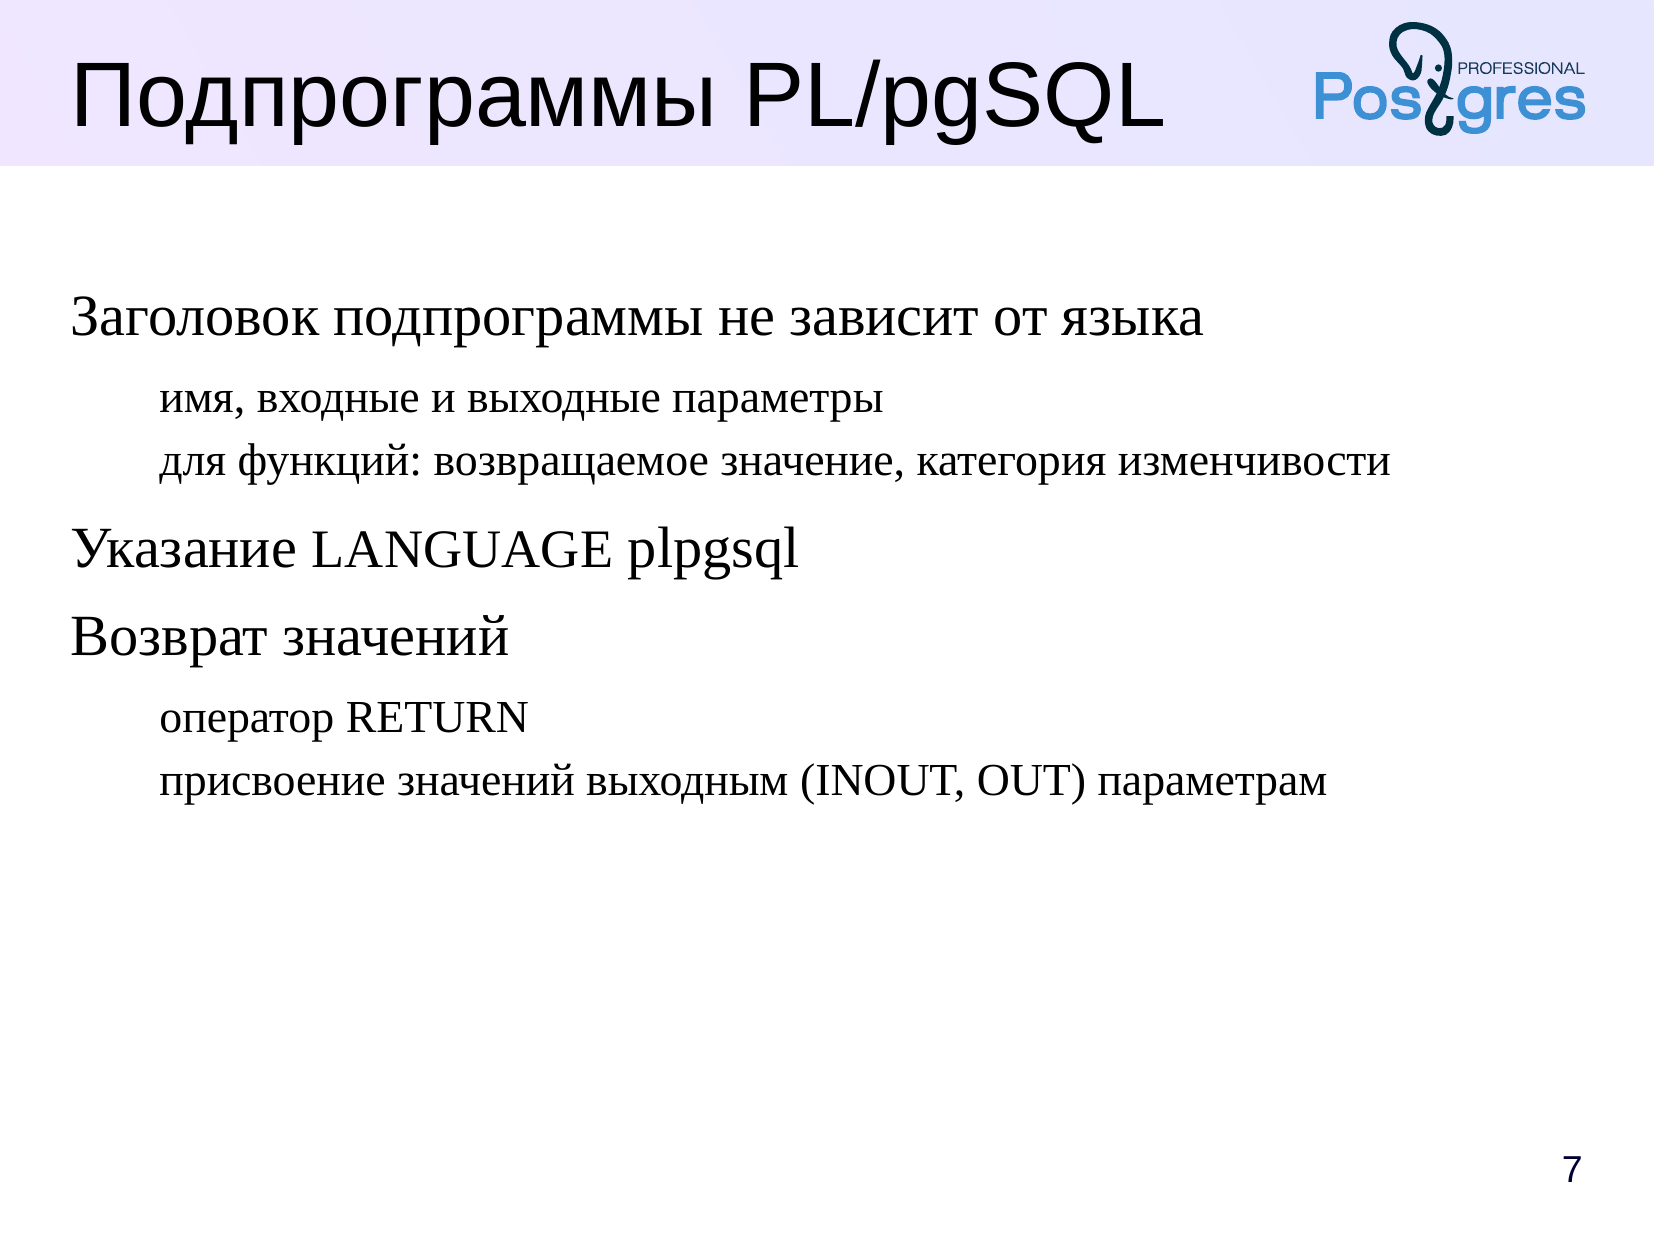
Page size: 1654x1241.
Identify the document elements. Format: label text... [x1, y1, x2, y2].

title Подпрограммы PL/pgSQL [70, 43, 1241, 147]
list Заголовок подпрограммы не зависит от языка имя, входные и выходные параметры для функций: возвращаемое значение, категория изменчивости Указание LANGUAGE plpgsql Возврат значений оператор RETURN присвоение значений выходным (INOUT, OUT) параметрам [70, 283, 1583, 1141]
